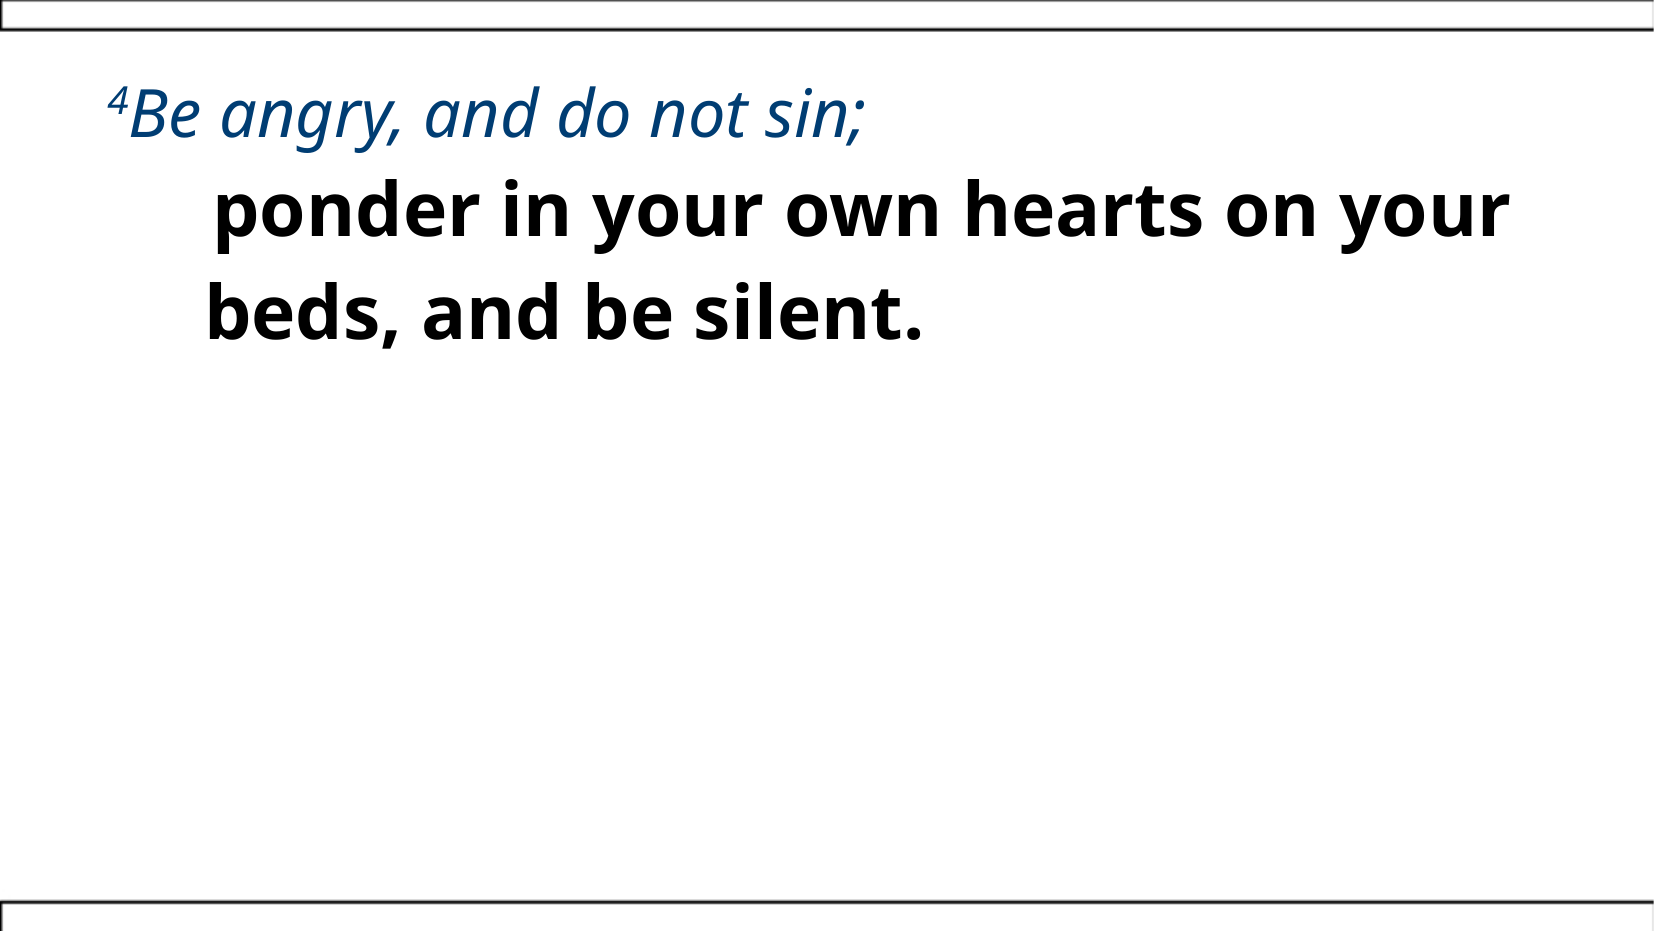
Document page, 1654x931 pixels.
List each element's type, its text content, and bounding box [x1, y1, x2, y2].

picture [0, 0, 1654, 931]
text_box 4Be angry, and do not sin; ponder in your own hearts on your beds, and be silent. [92, 58, 1574, 362]
